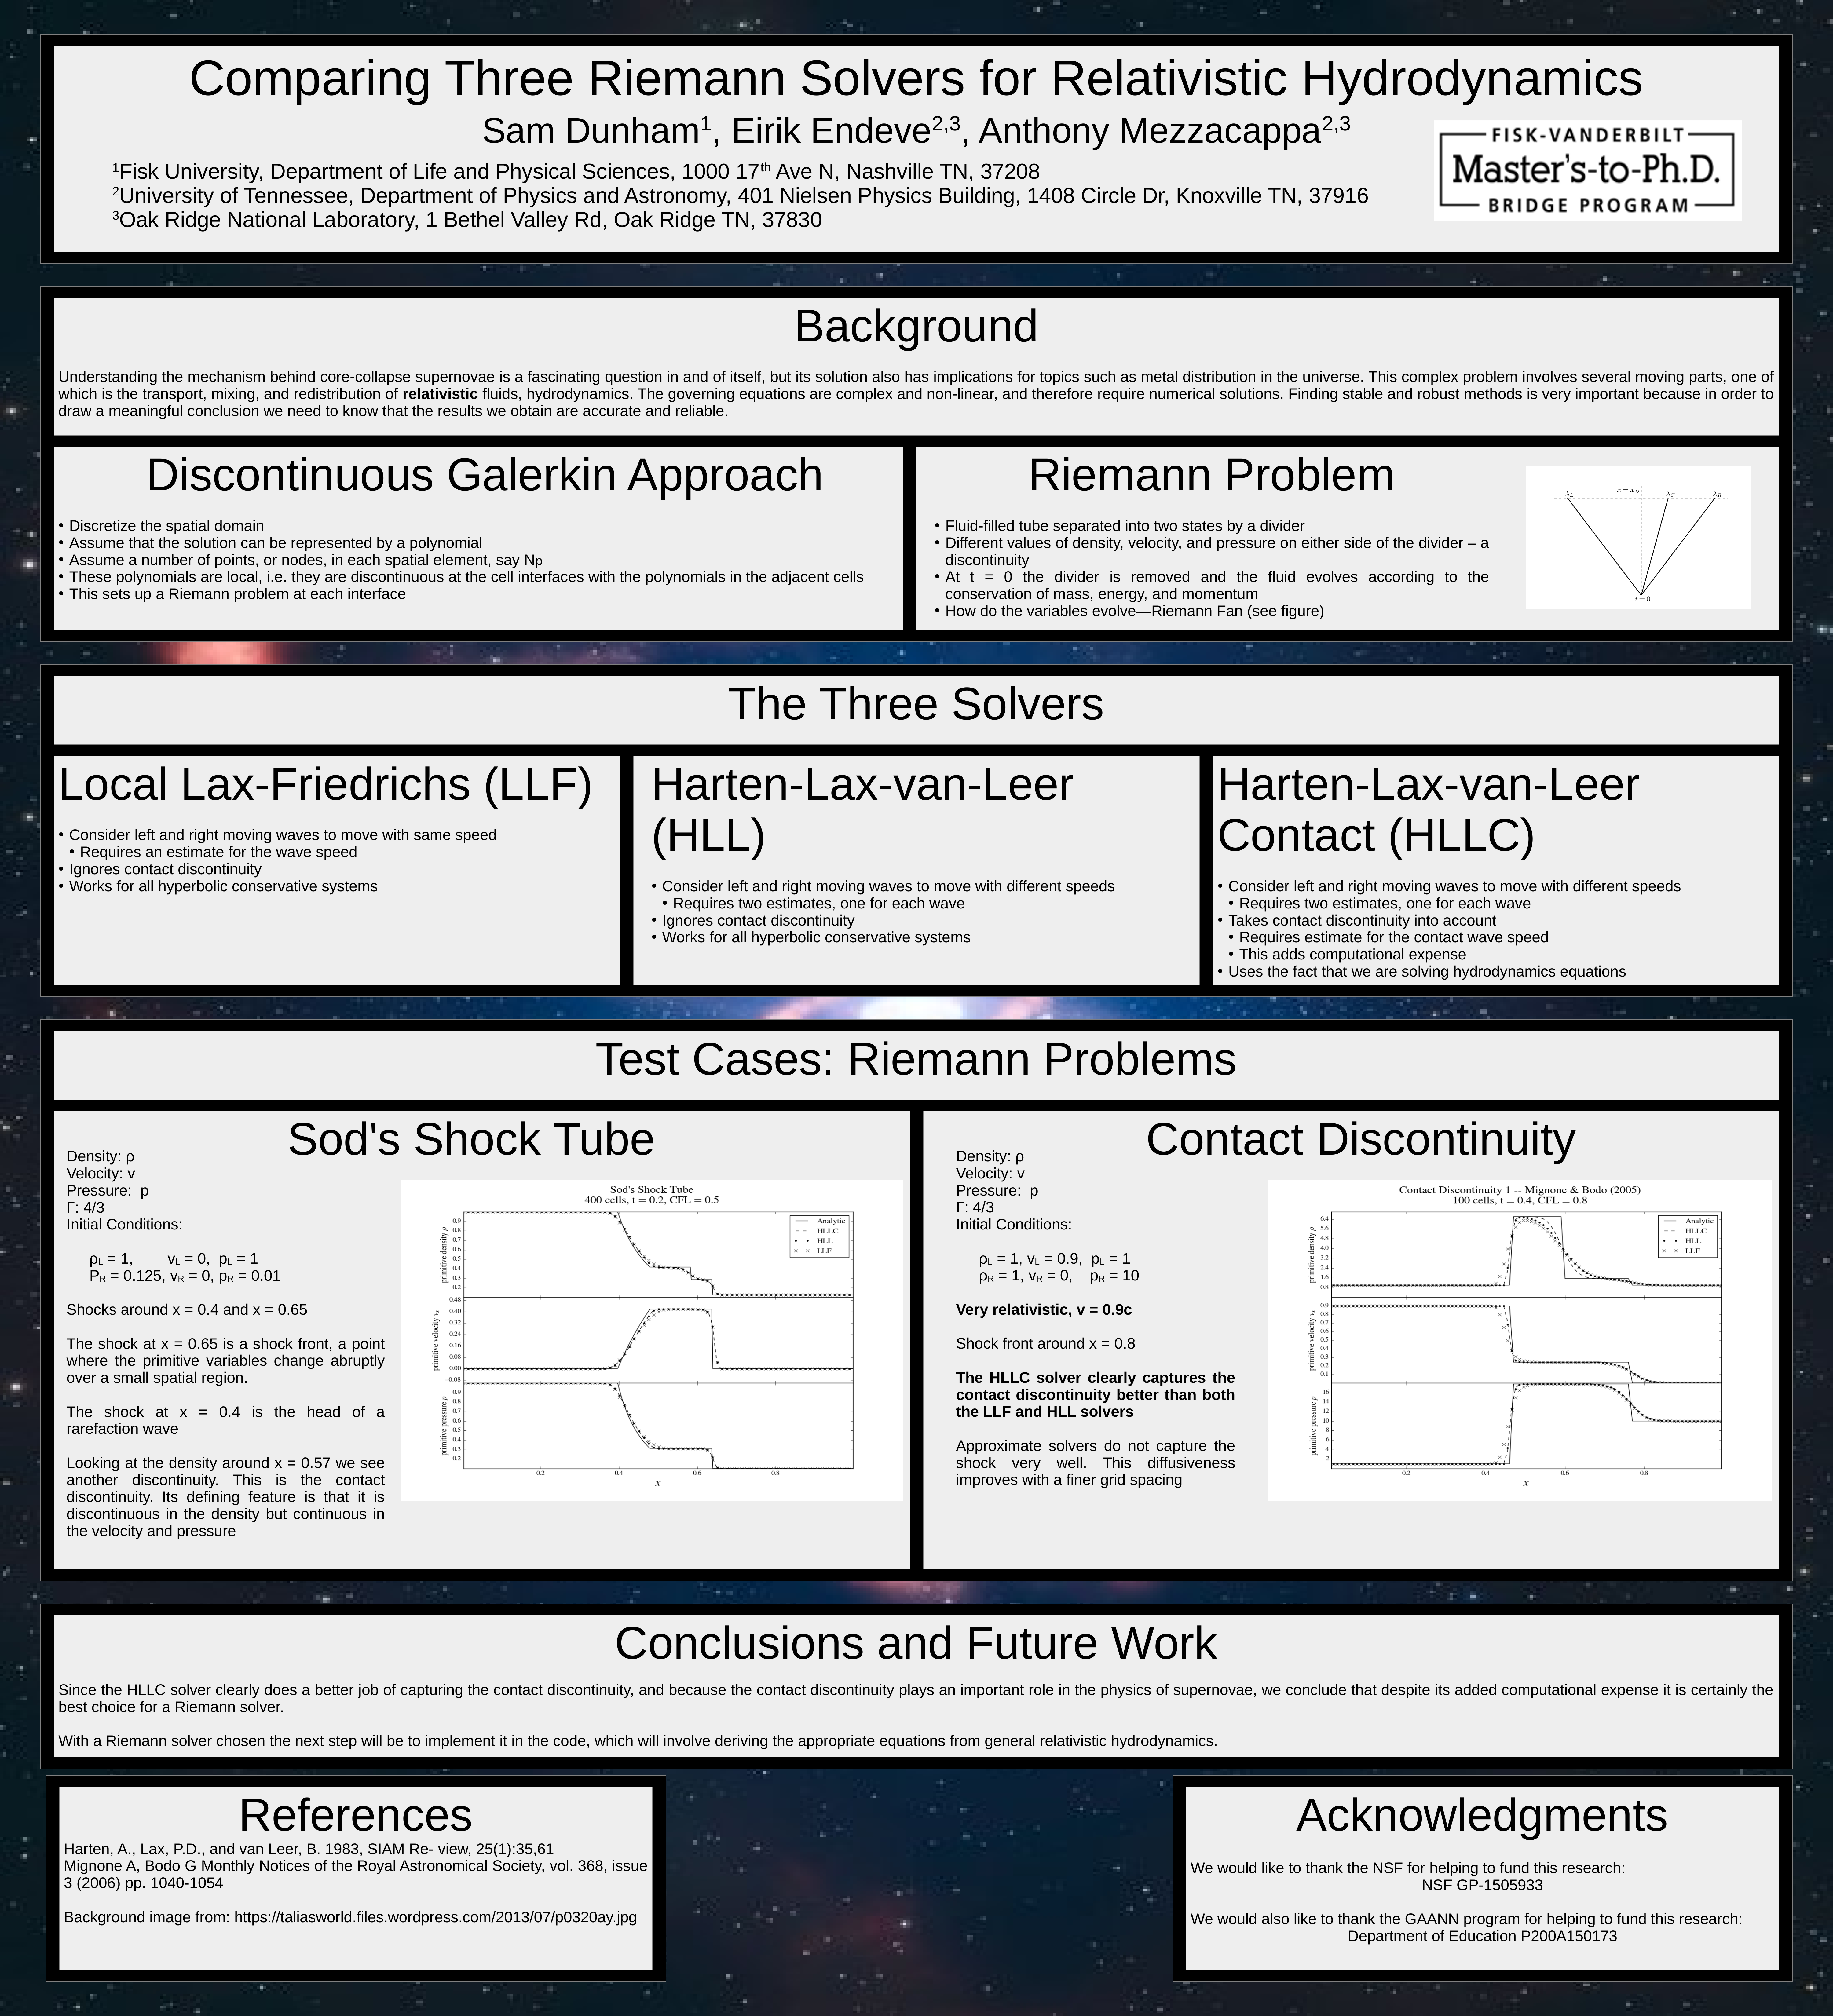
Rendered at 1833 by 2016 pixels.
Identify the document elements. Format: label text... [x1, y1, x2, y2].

text_box Sam Dunham1, Eirik Endeve2,3, Anthony Mezzacappa2,3 [54, 108, 1779, 164]
text_box Density: ρ Velocity: v Pressure: p Γ: 4/3 Initial Conditions: ρL = 1, vL = 0, pL = 1 ΡR = 0.125, vR = 0, pR = 0.01 Shocks around x = 0.4 and x = 0.65 The shock at x = 0.65 is a shock front, a point where the primitive variables change abruptly over a small spatial region. The shock at x = 0.4 is the head of a rarefaction wave Looking at the density around x = 0.57 we see another discontinuity. This is the contact discontinuity. Its defining feature is that it is discontinuous in the density but continuous in the velocity and pressure [62, 1175, 390, 1615]
text_box Sod's Shock Tube [54, 1111, 890, 1175]
text_box Harten-Lax-van-Leer Contact (HLLC) Consider left and right moving waves to move with different speeds Requires two estimates, one for each wave Takes contact discontinuity into account Requires estimate for the contact wave speed This adds computational expense Uses the fact that we are solving hydrodynamics equations [1213, 756, 1749, 1016]
text_box Harten-Lax-van-Leer (HLL) Consider left and right moving waves to move with different speeds Requires two estimates, one for each wave Ignores contact discontinuity Works for all hyperbolic conservative systems [647, 756, 1186, 985]
text_box [40, 34, 1793, 264]
text_box Comparing Three Riemann Solvers for Relativistic Hydrodynamics [54, 48, 1779, 108]
text_box Riemann Problem Fluid-filled tube separated into two states by a divider Different values of density, velocity, and pressure on either side of the divider – a discontinuity At t = 0 the divider is removed and the fluid evolves according to the conservation of mass, energy, and momentum How do the variables evolve—Riemann Fan (see figure) [930, 447, 1494, 630]
text_box The Three Solvers [54, 676, 1779, 745]
text_box Discontinuous Galerkin Approach Discretize the spatial domain Assume that the solution can be represented by a polynomial Assume a number of points, or nodes, in each spatial element, say Np These polynomials are local, i.e. they are discontinuous at the cell interfaces with the polynomials in the adjacent cells This sets up a Riemann problem at each interface [54, 447, 917, 630]
text_box Local Lax-Friedrichs (LLF) Consider left and right moving waves to move with same speed Requires an estimate for the wave speed Ignores contact discontinuity Works for all hyperbolic conservative systems [54, 756, 620, 985]
text_box We would like to thank the NSF for helping to fund this research: NSF GP-1505933 We would also like to thank the GAANN program for helping to fund this research: Department of Education P200A150173 [1186, 1857, 1779, 1970]
text_box References Harten, A., Lax, P.D., and van Leer, B. 1983, SIAM Re- view, 25(1):35,61 Mignone A, Bodo G Monthly Notices of the Royal Astronomical Society, vol. 368, issue 3 (2006) pp. 1040-1054 Background image from: https://taliasworld.files.wordpress.com/2013/07/p0320ay.jpg [59, 1787, 653, 2016]
text_box [40, 1604, 1793, 1769]
text_box [40, 286, 1793, 642]
text_box 1Fisk University, Department of Life and Physical Sciences, 1000 17th Ave N, Nashville TN, 37208 2University of Tennessee, Department of Physics and Astronomy, 401 Nielsen Physics Building, 1408 Circle Dr, Knoxville TN, 37916 3Oak Ridge National Laboratory, 1 Bethel Valley Rd, Oak Ridge TN, 37830 [108, 157, 1725, 237]
text_box Acknowledgments [1186, 1787, 1779, 1845]
picture [0, 0, 1833, 2016]
text_box Test Cases: Riemann Problems [54, 1031, 1779, 1100]
text_box Background Understanding the mechanism behind core-collapse supernovae is a fascinating question in and of itself, but its solution also has implications for topics such as metal distribution in the universe. This complex problem involves several moving parts, one of which is the transport, mixing, and redistribution of relativistic fluids, hydrodynamics. The governing equations are complex and non-linear, and therefore require numerical solutions. Finding stable and robust methods is very important because in order to draw a meaningful conclusion we need to know that the results we obtain are accurate and reliable. [54, 298, 1779, 436]
text_box [46, 1775, 666, 1982]
text_box Conclusions and Future Work Since the HLLC solver clearly does a better job of capturing the contact discontinuity, and because the contact discontinuity plays an important role in the physics of supernovae, we conclude that despite its added computational expense it is certainly the best choice for a Riemann solver. With a Riemann solver chosen the next step will be to implement it in the code, which will involve deriving the appropriate equations from general relativistic hydrodynamics. [54, 1615, 1779, 1757]
text_box [1173, 1775, 1793, 1982]
text_box Contact Discontinuity [943, 1111, 1779, 1180]
text_box [40, 1019, 1793, 1581]
text_box [40, 664, 1793, 997]
text_box Density: ρ Velocity: v Pressure: p Γ: 4/3 Initial Conditions: ρL = 1, vL = 0.9, pL = 1 ρR = 1, vR = 0, pR = 10 Very relativistic, v = 0.9c Shock front around x = 0.8 The HLLC solver clearly captures the contact discontinuity better than both the LLF and HLL solvers Approximate solvers do not capture the shock very well. This diffusiveness improves with a finer grid spacing [951, 1180, 1240, 1501]
